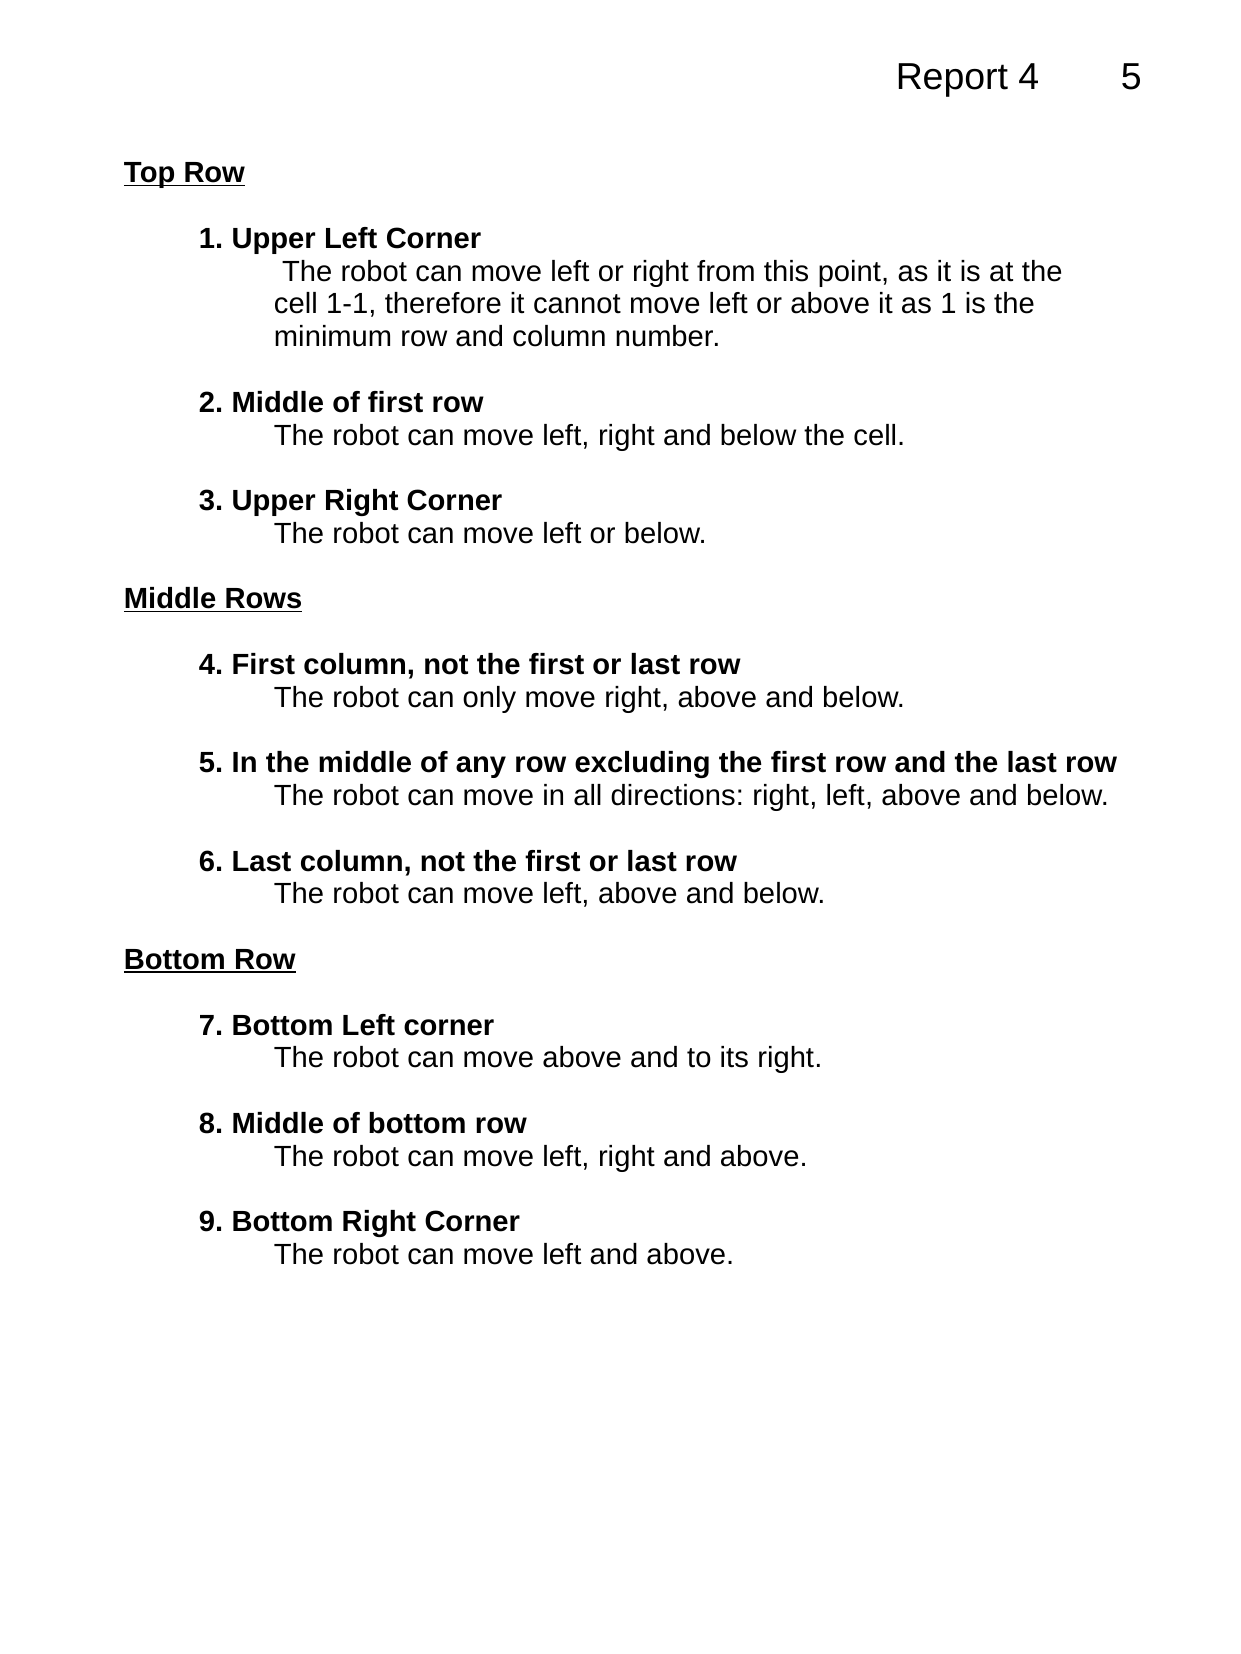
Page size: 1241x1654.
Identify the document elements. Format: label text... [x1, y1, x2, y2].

text_box Top Row 1. Upper Left Corner The robot can move left or right from this point, as it is at the cell 1-1, therefore it cannot move left or above it as 1 is the minimum row and column number. 2. Middle of first row The robot can move left, right and below the cell. 3. Upper Right Corner The robot can move left or below. Middle Rows 4. First column, not the first or last row The robot can only move right, above and below. 5. In the middle of any row excluding the first row and the last row The robot can move in all directions: right, left, above and below. 6. Last column, not the first or last row The robot can move left, above and below. Bottom Row 7. Bottom Left corner The robot can move above and to its right. 8. Middle of bottom row The robot can move left, right and above. 9. Bottom Right Corner The robot can move left and above. [109, 149, 1160, 1490]
text_box Report 4 5 [820, 6, 1241, 106]
